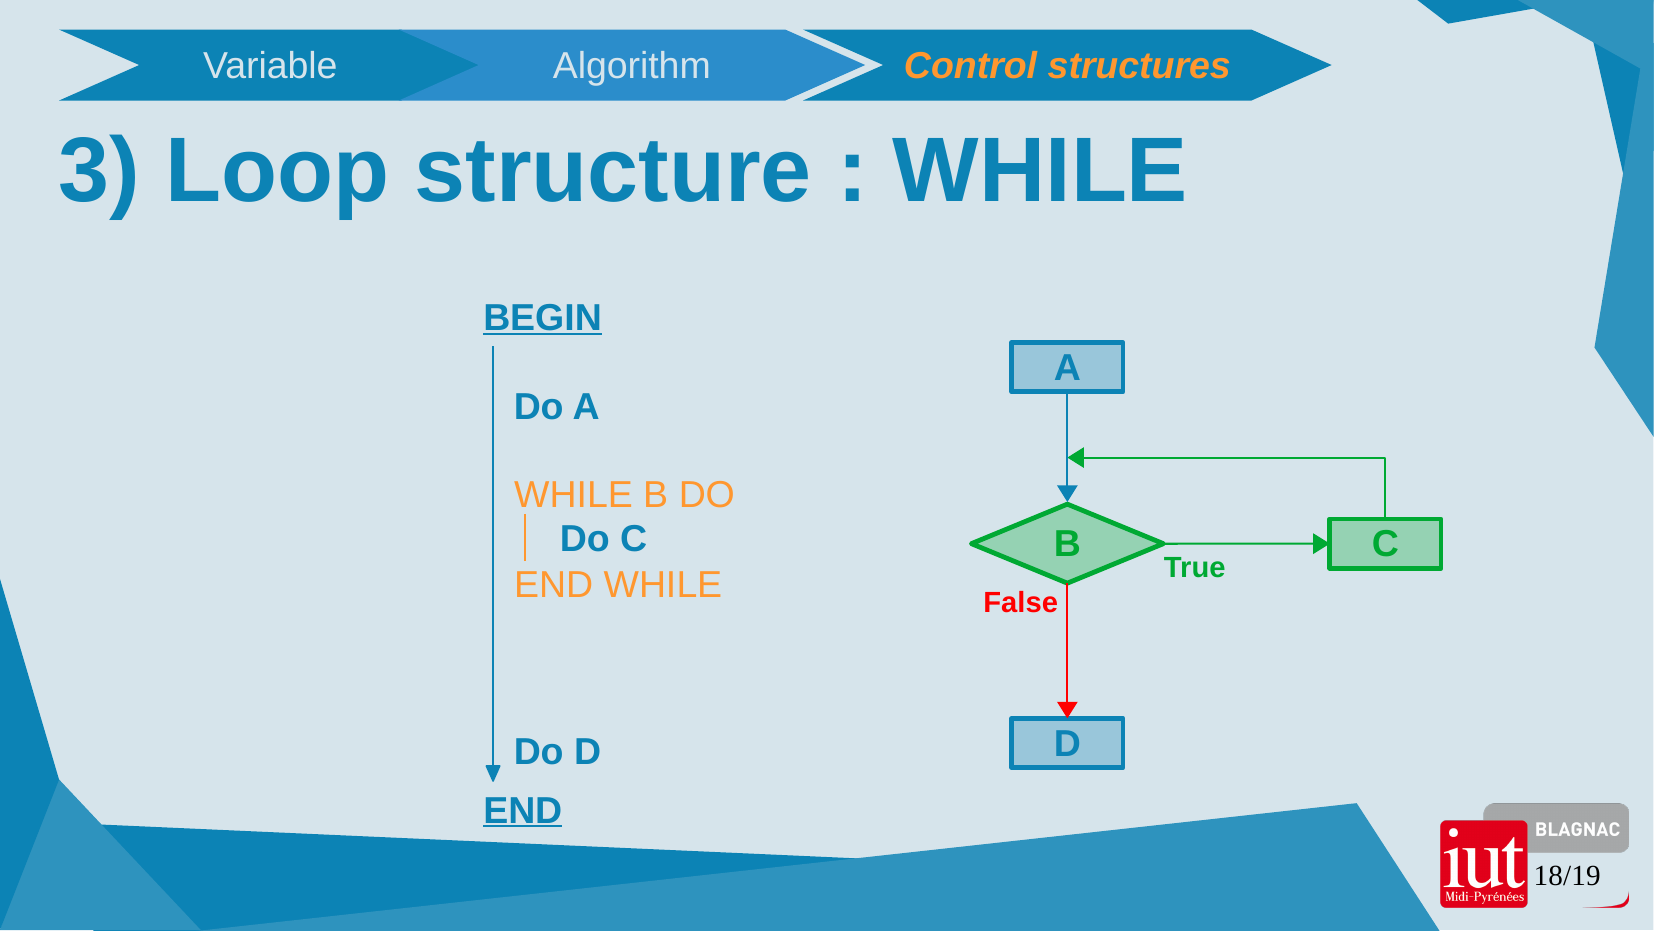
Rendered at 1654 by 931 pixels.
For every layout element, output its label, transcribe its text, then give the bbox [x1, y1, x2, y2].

text_box C [1329, 518, 1441, 569]
text_box B [971, 504, 1162, 581]
text_box WHILE B DO END WHILE [499, 466, 751, 613]
text_box True [1149, 543, 1241, 592]
text_box BEGIN [468, 289, 618, 347]
text_box Algorithm [398, 29, 866, 101]
text_box Do D [498, 723, 618, 781]
text_box Variable [59, 29, 476, 101]
text_box Do A [498, 377, 618, 435]
text_box Control structures [803, 29, 1332, 101]
text_box A [1011, 342, 1123, 392]
picture [1440, 803, 1629, 908]
text_box False [968, 578, 1073, 627]
text_box Do C [545, 509, 674, 567]
title 3) Loop structure : WHILE [59, 118, 1548, 221]
text_box D [1011, 718, 1123, 768]
text_box END [468, 781, 578, 839]
